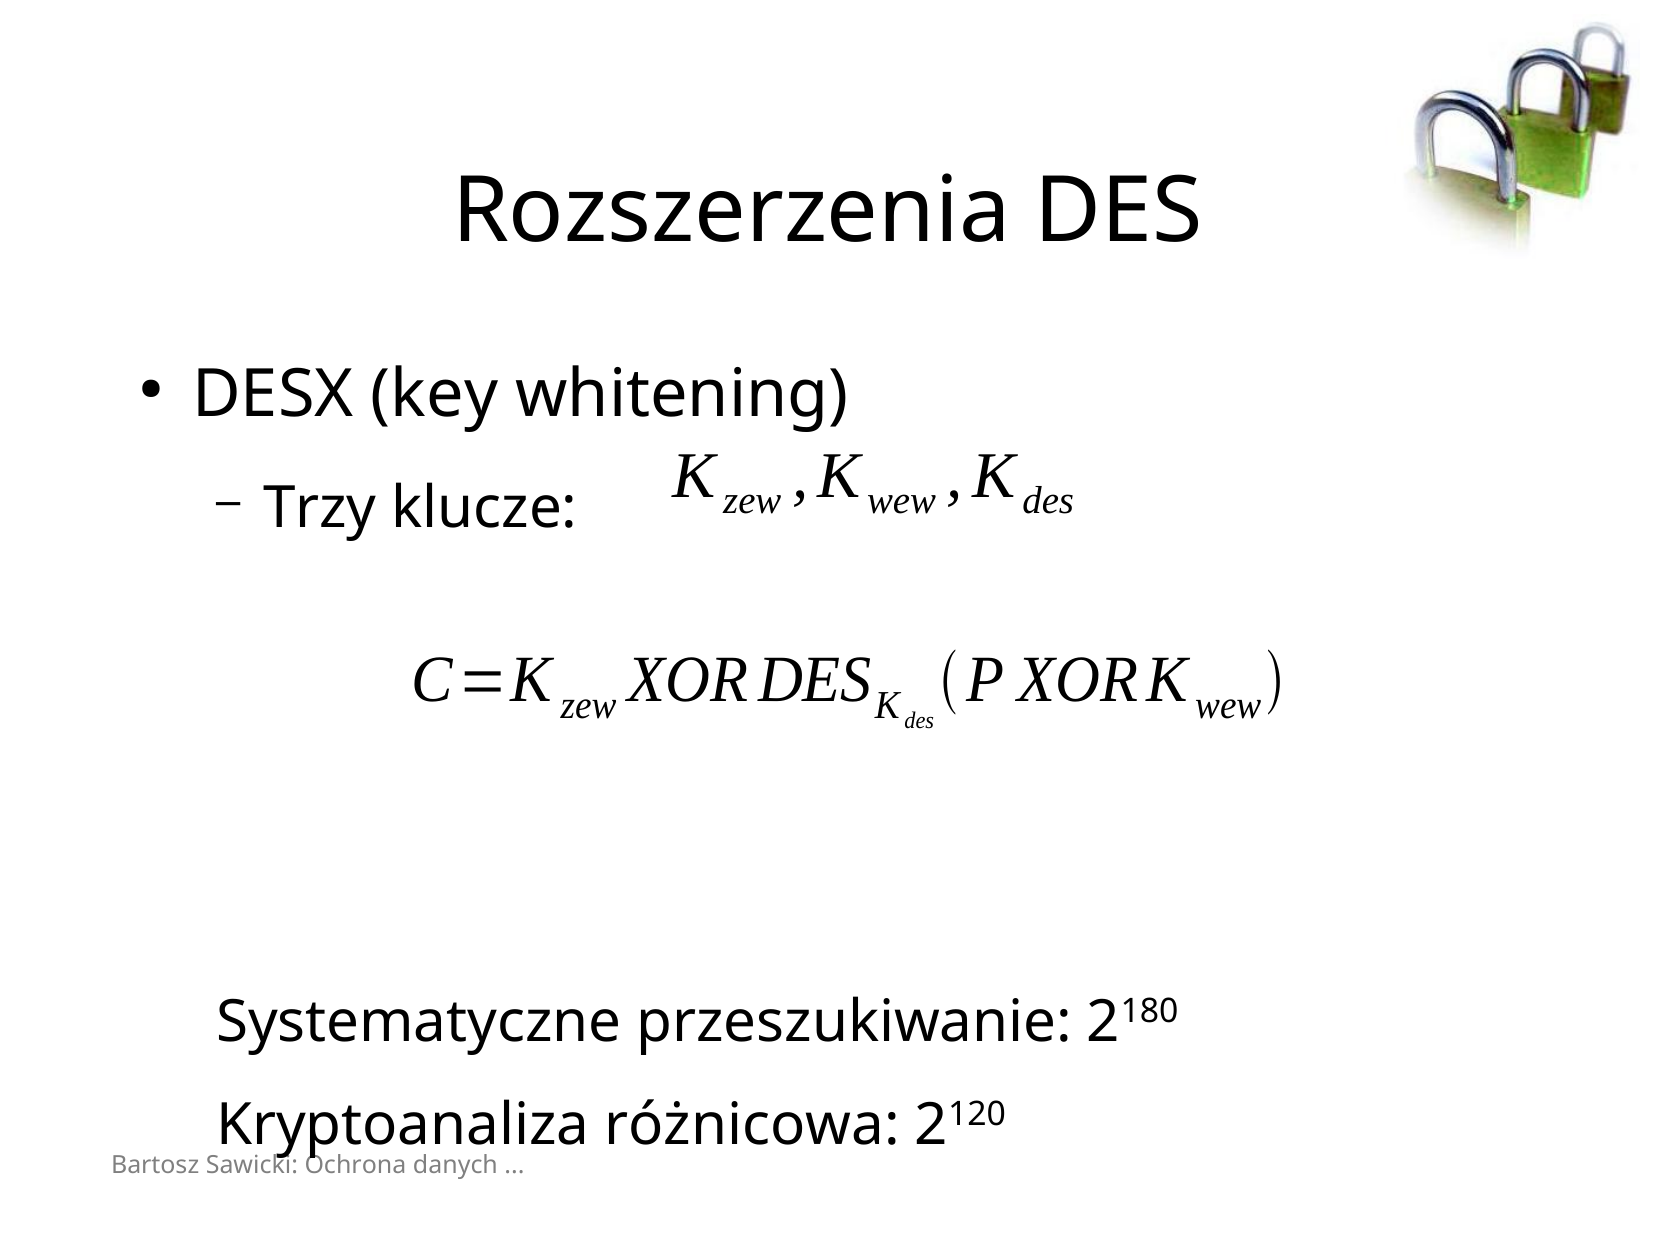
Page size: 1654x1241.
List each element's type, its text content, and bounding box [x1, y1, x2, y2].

picture [1385, 14, 1640, 266]
title Rozszerzenia DES [121, 102, 1534, 311]
list DESX (key whitening) Trzy klucze: Systematyczne przeszukiwanie: 2180 Kryptoanaliza różnicowa: 2120 [121, 344, 1534, 1127]
chart [663, 437, 1079, 525]
chart [405, 598, 1291, 736]
